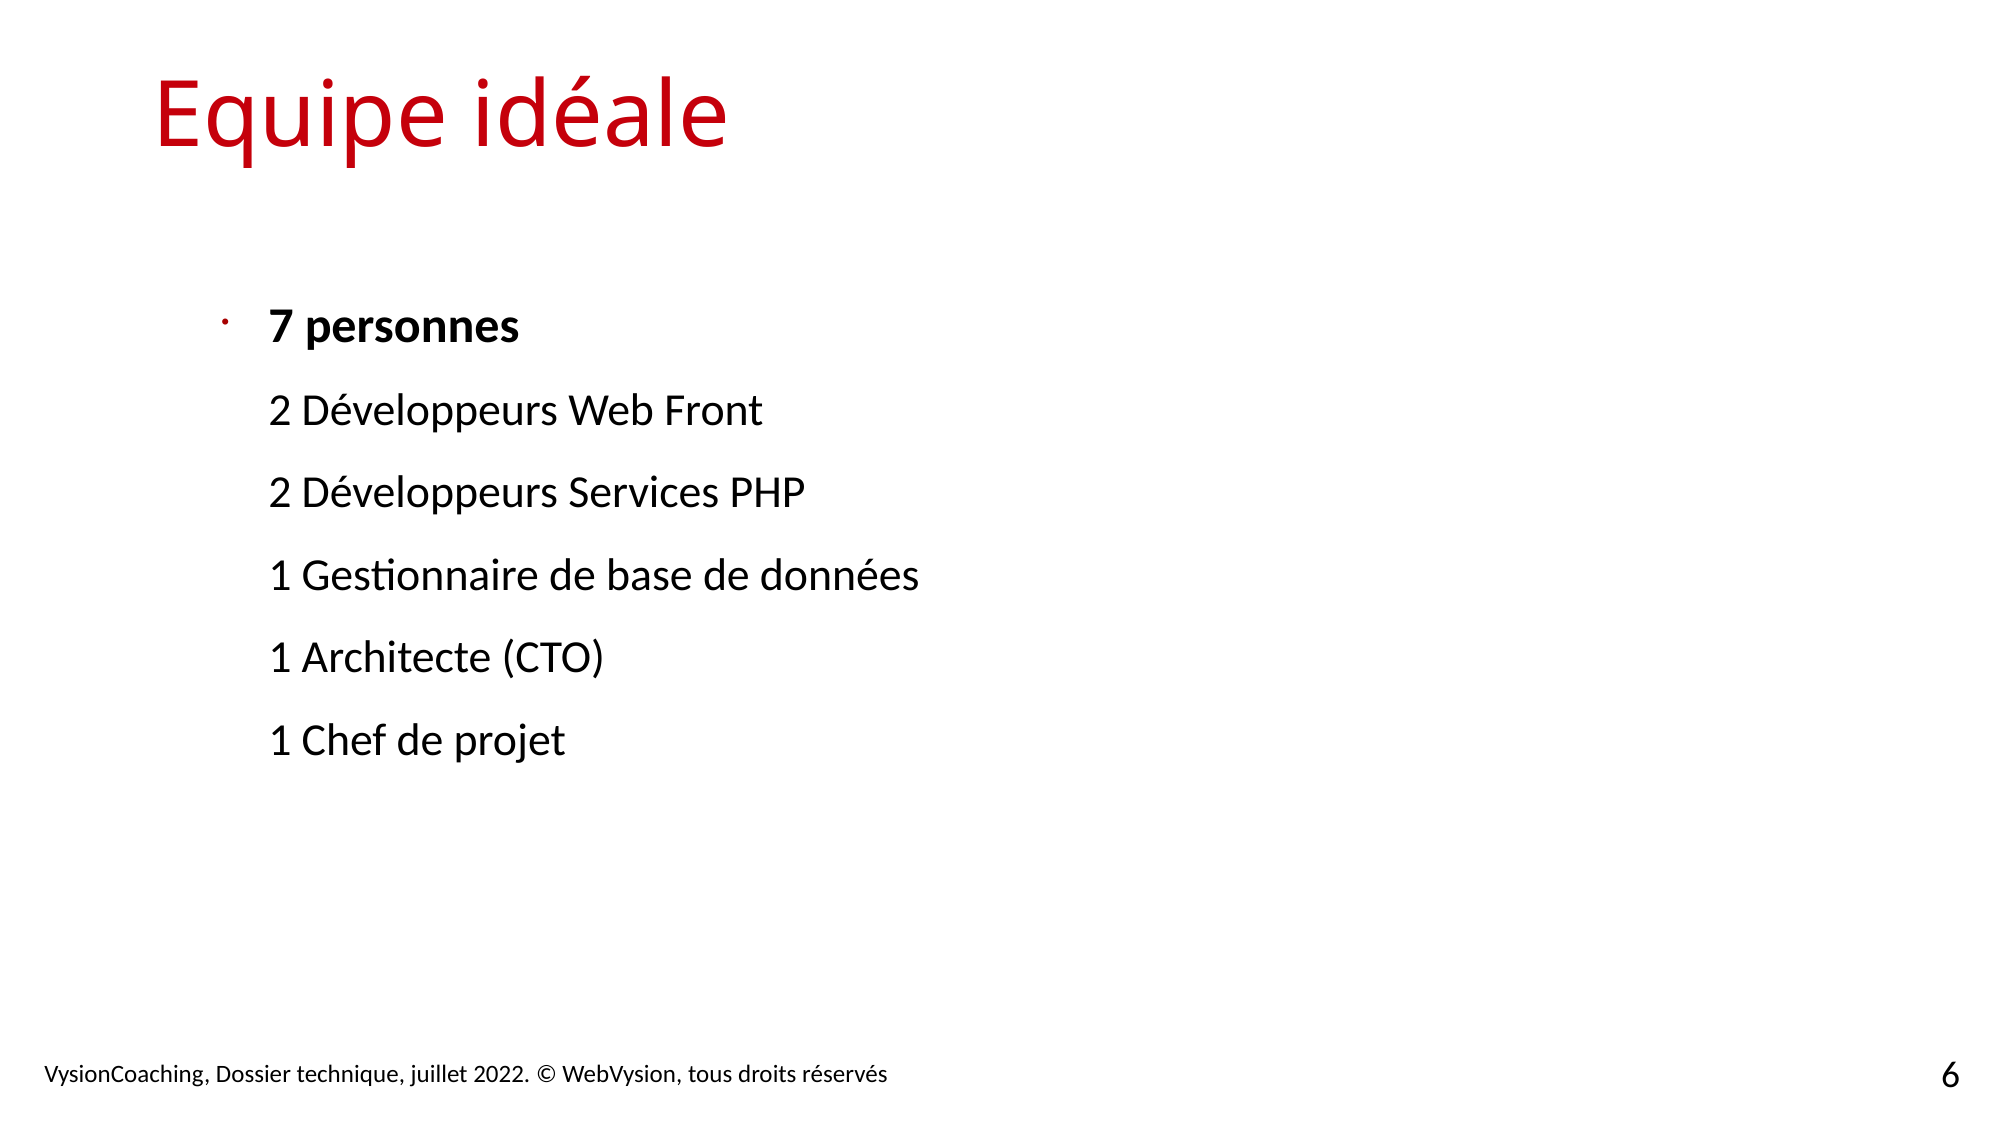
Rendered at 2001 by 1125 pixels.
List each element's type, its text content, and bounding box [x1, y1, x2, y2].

text_box <numéro> [1524, 1042, 1975, 1103]
title Equipe idéale [137, 59, 1863, 278]
text_box VysionCoaching, Dossier technique, juillet 2022. © WebVysion, tous droits réservés [29, 1042, 1335, 1103]
text_box 7 personnes 2 Développeurs Web Front 2 Développeurs Services PHP 1 Gestionnaire de base de données 1 Architecte (CTO) 1 Chef de projet [206, 254, 1807, 772]
